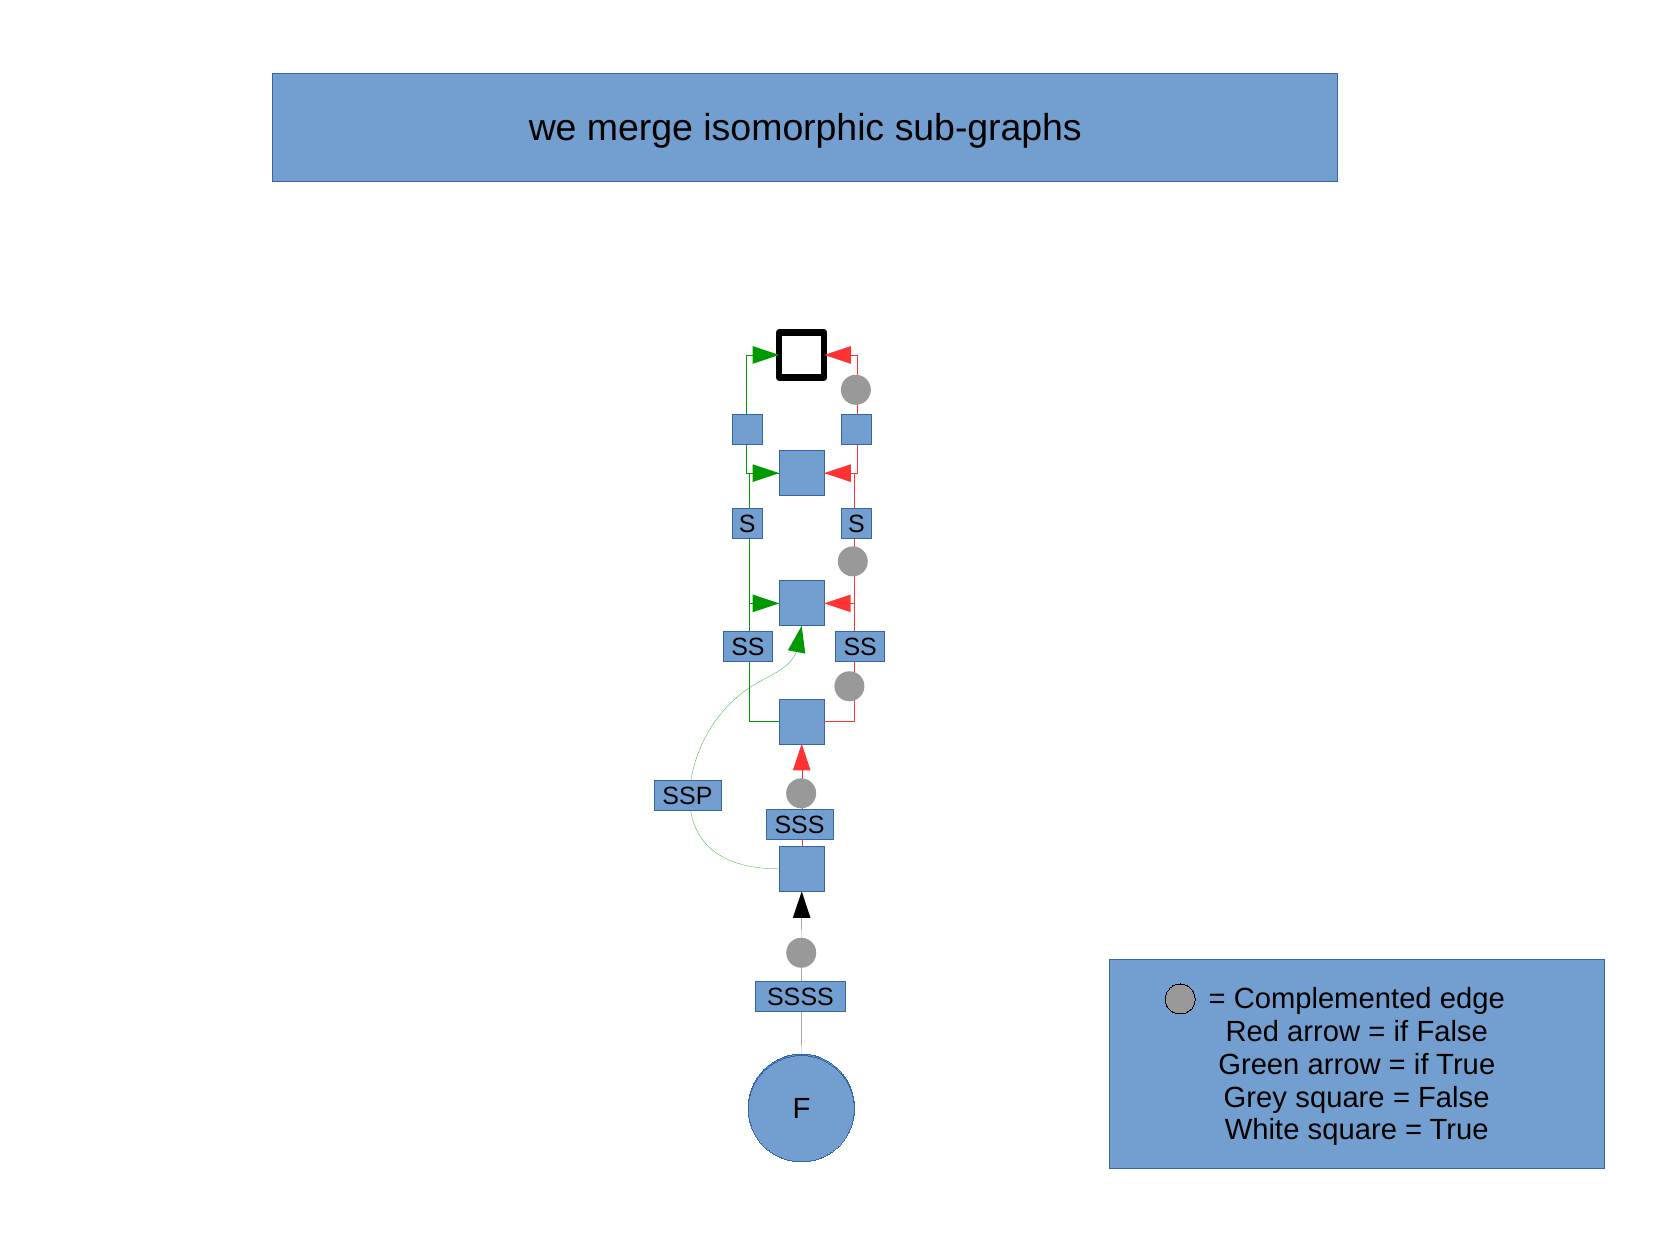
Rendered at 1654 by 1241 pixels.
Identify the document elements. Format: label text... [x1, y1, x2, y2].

text_box we merge isomorphic sub-graphs [272, 73, 1338, 182]
text_box F [748, 1055, 855, 1162]
text_box SS [835, 631, 885, 662]
text_box [786, 937, 817, 968]
text_box SSS [766, 809, 834, 840]
text_box [837, 546, 868, 577]
text_box SS [723, 631, 773, 662]
text_box SSP [654, 780, 722, 811]
text_box [779, 580, 825, 626]
text_box [786, 778, 817, 809]
text_box [779, 332, 825, 378]
text_box S [732, 508, 763, 539]
text_box [840, 374, 871, 405]
text_box [779, 450, 825, 496]
text_box [779, 699, 825, 745]
text_box S [841, 508, 872, 539]
text_box [732, 414, 763, 445]
text_box [779, 846, 825, 892]
text_box [1165, 983, 1196, 1014]
text_box = Complemented edge Red arrow = if False Green arrow = if True Grey square = False White square = True [1109, 959, 1605, 1169]
text_box [841, 414, 872, 445]
text_box [834, 671, 865, 702]
text_box SSSS [755, 981, 846, 1012]
